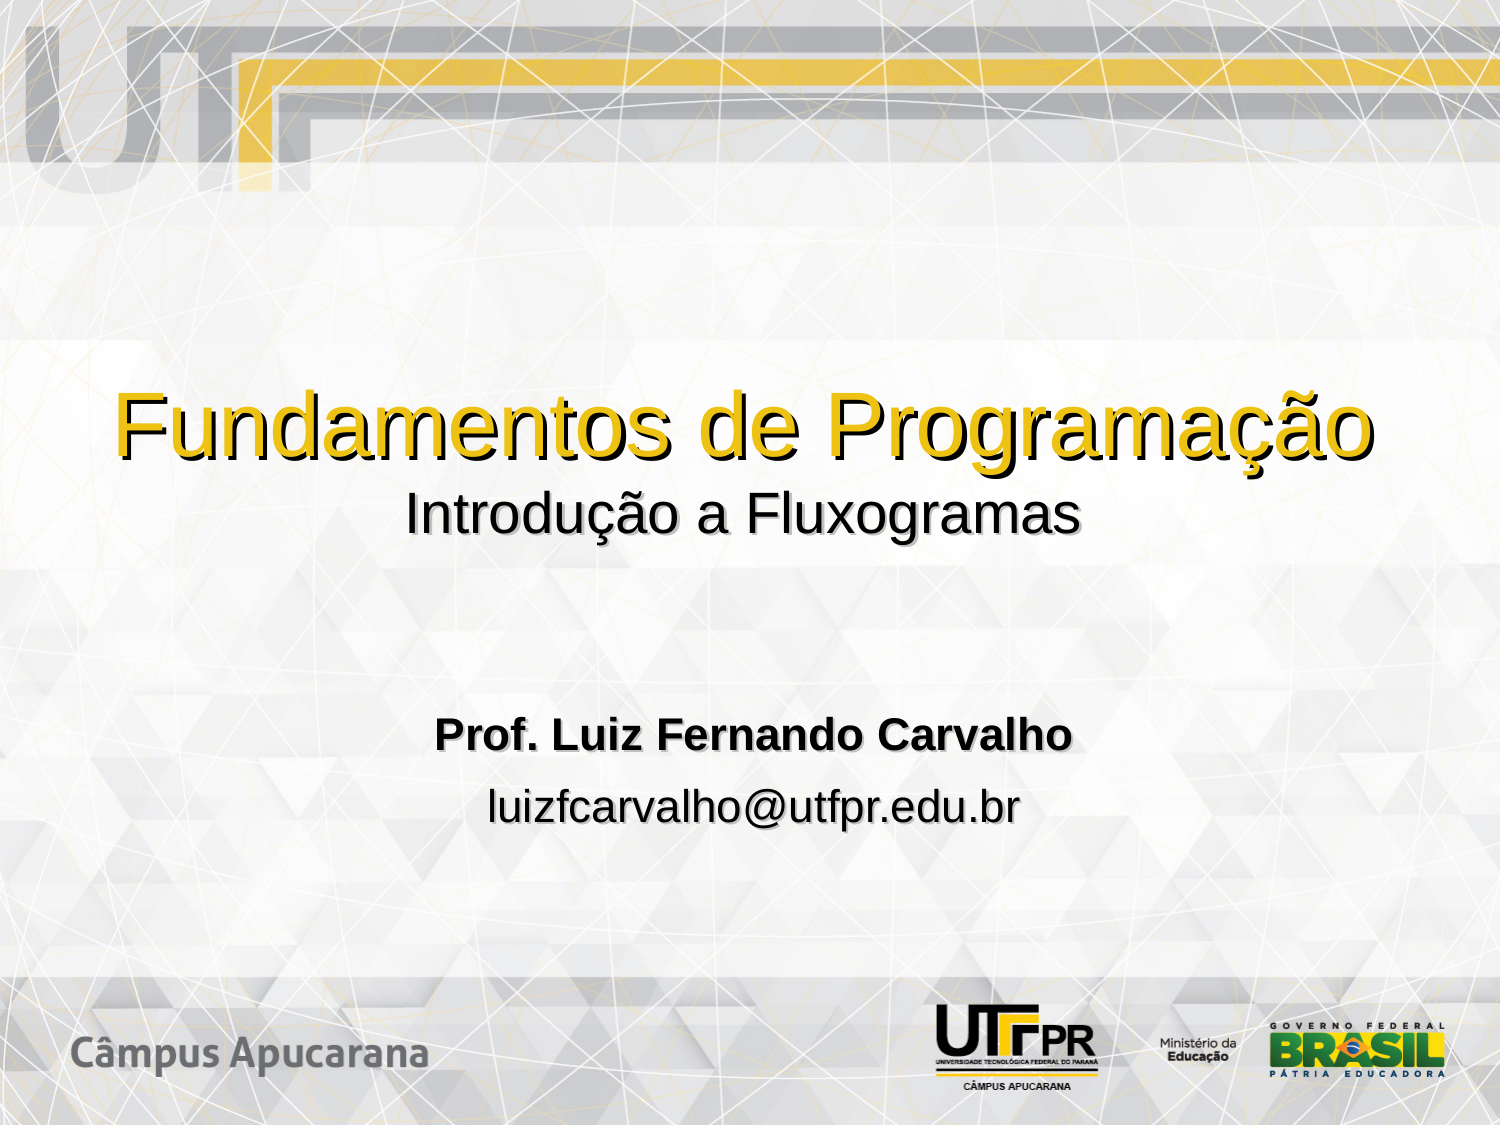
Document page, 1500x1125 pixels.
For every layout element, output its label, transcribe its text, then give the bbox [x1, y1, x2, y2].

picture [0, 0, 1500, 1125]
title Fundamentos de Programação Introdução a Fluxogramas [11, 342, 1476, 567]
subtitle Prof. Luiz Fernando Carvalho luizfcarvalho@utfpr.edu.br [79, 696, 1430, 1040]
